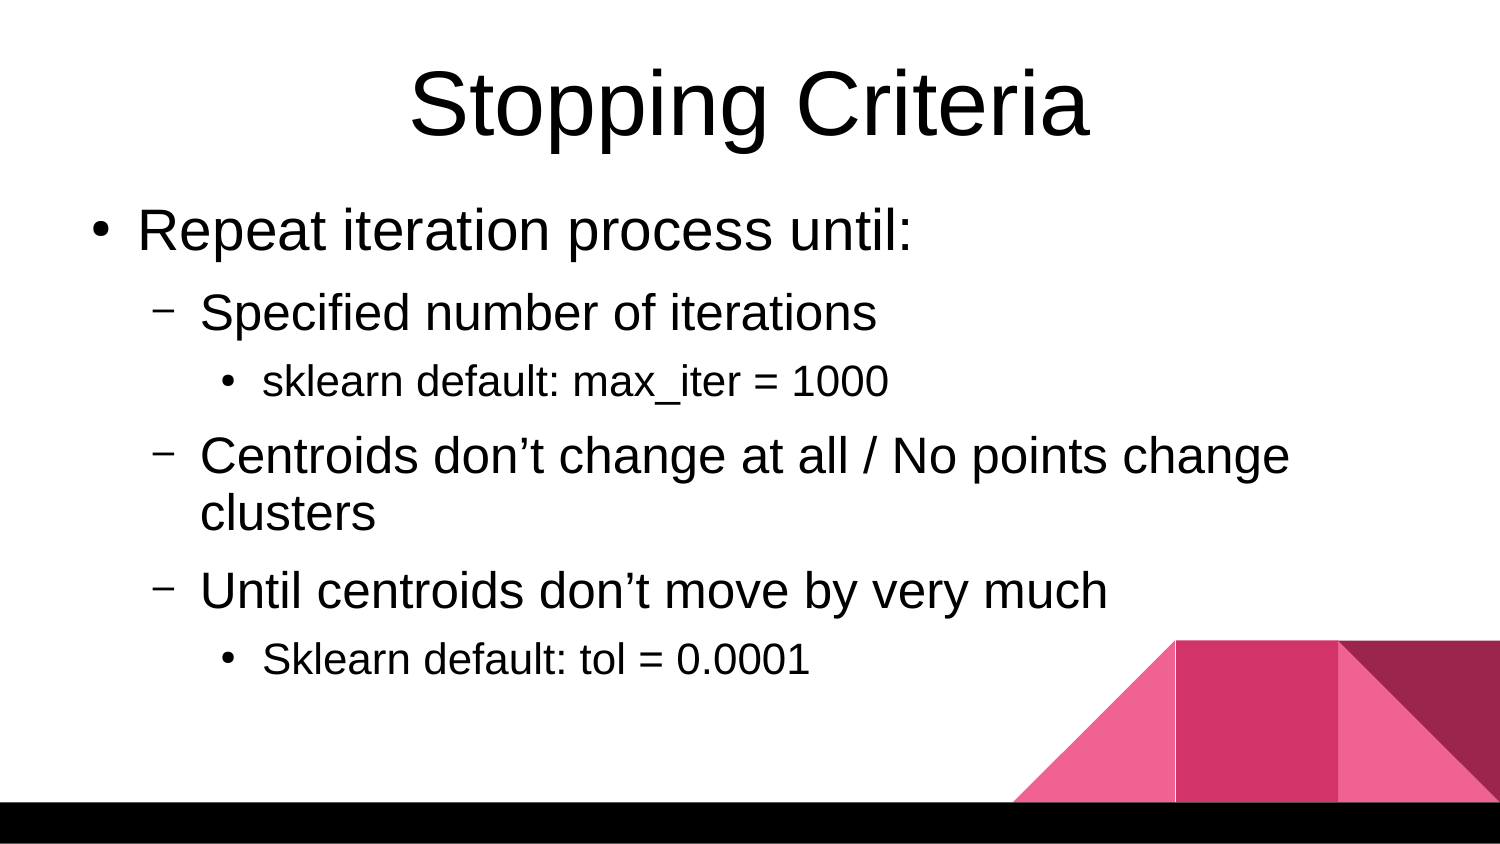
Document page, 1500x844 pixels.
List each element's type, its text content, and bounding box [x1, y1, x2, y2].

list Repeat iteration process until: Specified number of iterations sklearn default: max_iter = 1000 Centroids don’t change at all / No points change clusters Until centroids don’t move by very much Sklearn default: tol = 0.0001 [75, 197, 1425, 687]
title Stopping Criteria [75, 33, 1425, 175]
